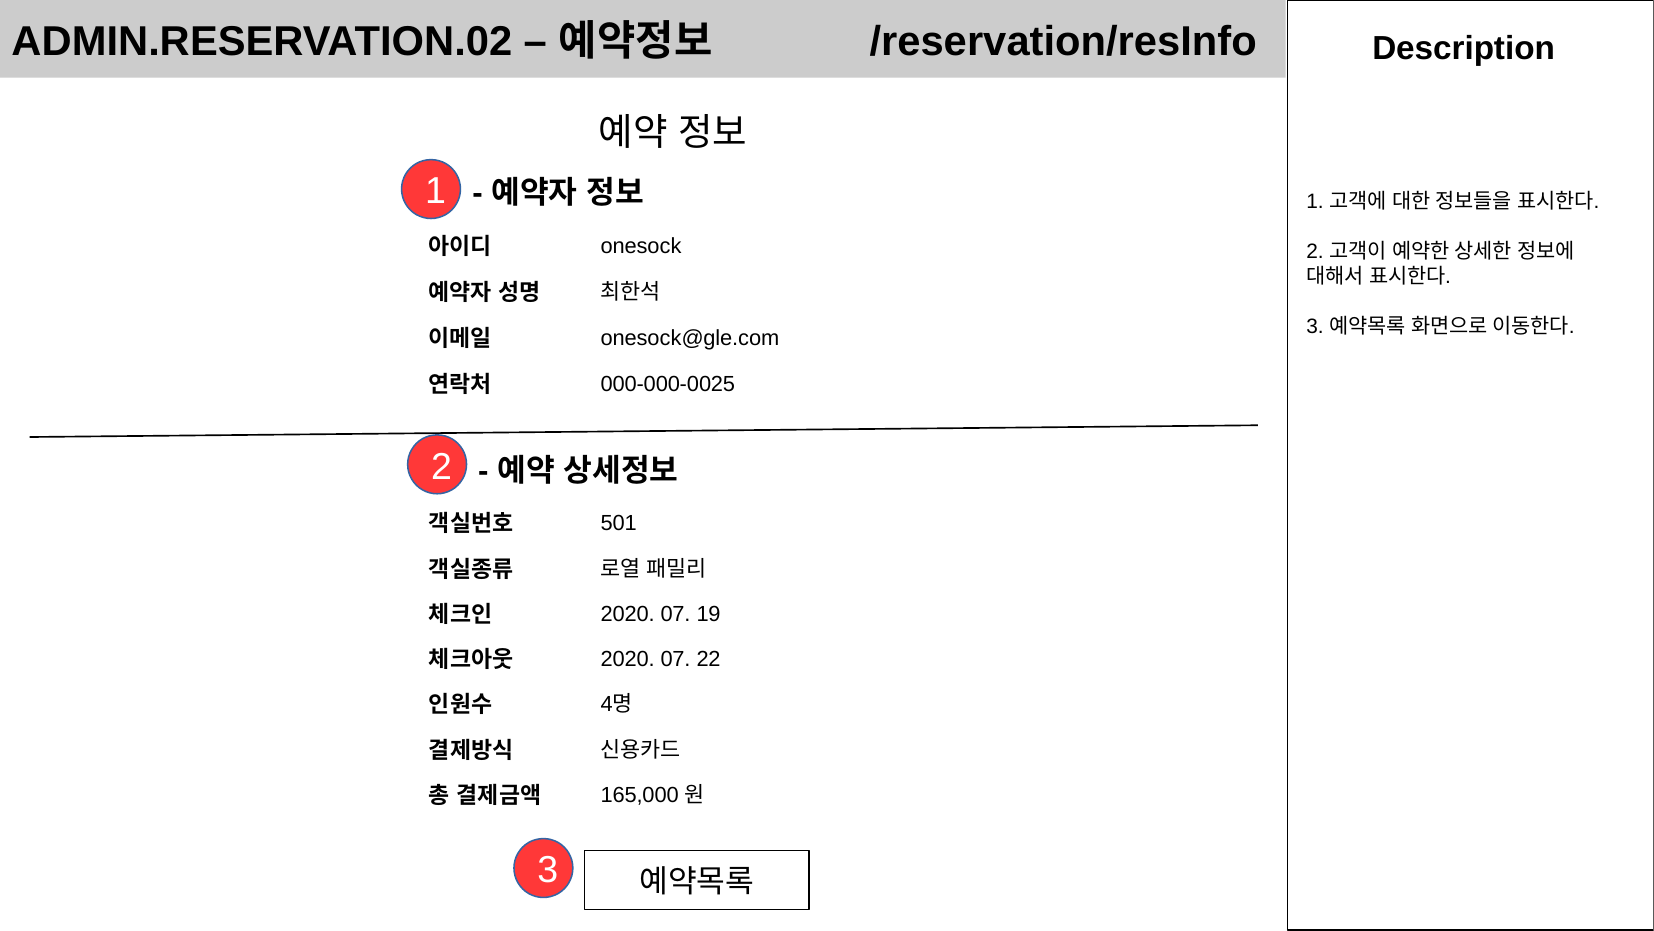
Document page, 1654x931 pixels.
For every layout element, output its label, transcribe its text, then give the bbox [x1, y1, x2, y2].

table_cell 연락처 [414, 364, 580, 410]
text_box - 예약 상세정보 [454, 442, 762, 499]
table_cell 객실종류 [414, 549, 580, 594]
text_box 2 [407, 434, 467, 494]
table_header 아이디 [414, 226, 580, 272]
table_cell 총 결제금액 [414, 775, 580, 821]
table_header 객실번호 [414, 504, 580, 549]
text_box [1287, 0, 1654, 931]
table_cell 체크인 [414, 594, 580, 639]
text_box 1. 고객에 대한 정보들을 표시한다. 2. 고객이 예약한 상세한 정보에 대해서 표시한다. 3. 예약목록 화면으로 이동한다. [1291, 0, 1642, 835]
table_cell 000-000-0025 [580, 364, 928, 410]
text_box 3 [513, 838, 573, 898]
table_cell 2020. 07. 19 [580, 594, 928, 639]
table_header 501 [580, 504, 928, 549]
text_box - 예약자 정보 [448, 165, 756, 221]
table_cell 인원수 [414, 685, 580, 730]
table_cell 체크아웃 [414, 639, 580, 685]
text_box ADMIN.RESERVATION.02 – 예약정보 /reservation/resInfo [0, 0, 1286, 78]
text_box 예약목록 [584, 850, 809, 910]
table_cell 2020. 07. 22 [580, 639, 928, 685]
table_cell 이메일 [414, 318, 580, 364]
text_box 예약 정보 [549, 100, 797, 159]
table_cell 예약자 성명 [414, 272, 580, 318]
text_box 1 [401, 159, 461, 219]
table_cell 165,000 원 [580, 775, 928, 821]
table_cell 결제방식 [414, 730, 580, 775]
table_cell 로열 패밀리 [580, 549, 928, 594]
table_header onesock [580, 226, 928, 272]
table_cell 최한석 [580, 272, 928, 318]
table_cell 4명 [580, 685, 928, 730]
table_cell onesock@gle.com [580, 318, 928, 364]
table_cell 신용카드 [580, 730, 928, 775]
